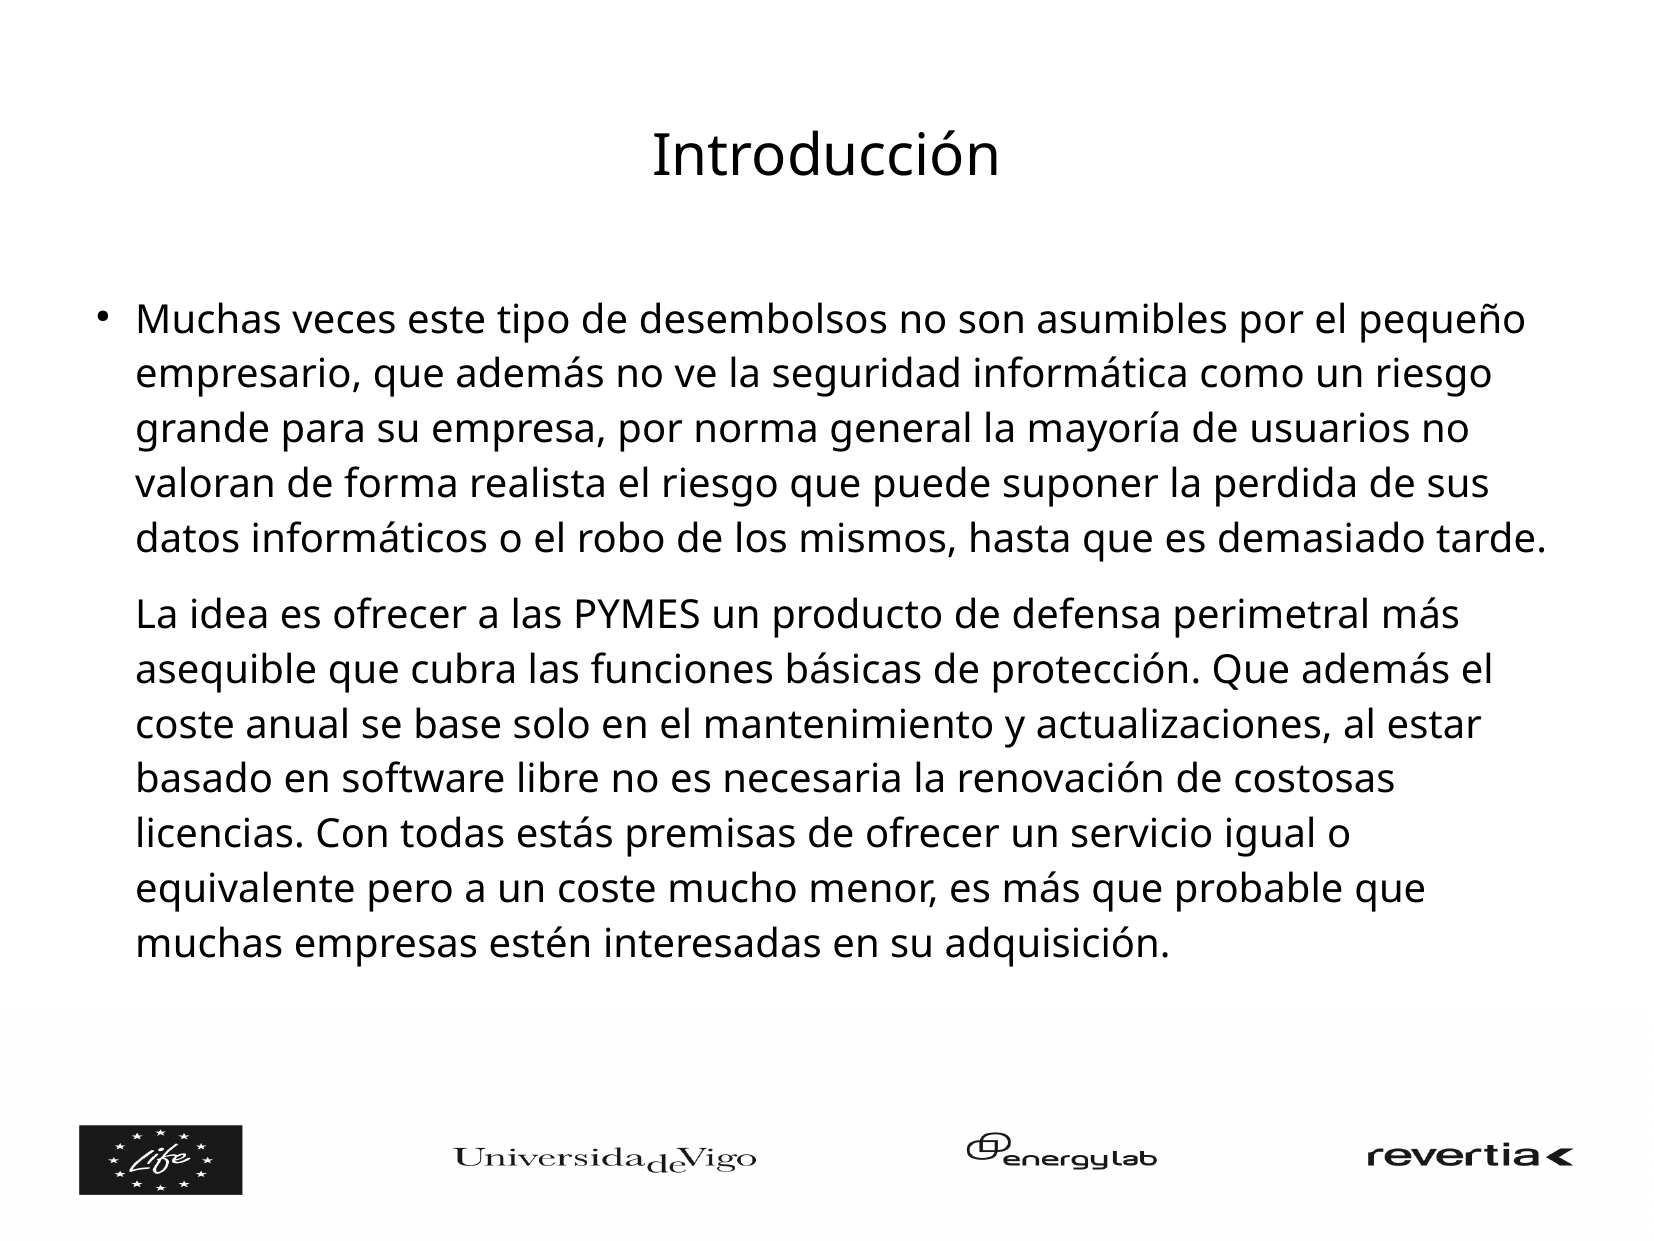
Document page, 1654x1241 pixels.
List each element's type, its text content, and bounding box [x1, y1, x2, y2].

title Introducción [82, 49, 1571, 257]
picture [0, 1009, 1654, 1241]
list Muchas veces este tipo de desembolsos no son asumibles por el pequeño empresario, que además no ve la seguridad informática como un riesgo grande para su empresa, por norma general la mayoría de usuarios no valoran de forma realista el riesgo que puede suponer la perdida de sus datos informáticos o el robo de los mismos, hasta que es demasiado tarde. La idea es ofrecer a las PYMES un producto de defensa perimetral más asequible que cubra las funciones básicas de protección. Que además el coste anual se base solo en el mantenimiento y actualizaciones, al estar basado en software libre no es necesaria la renovación de costosas licencias. Con todas estás premisas de ofrecer un servicio igual o equivalente pero a un coste mucho menor, es más que probable que muchas empresas estén interesadas en su adquisición. [82, 290, 1571, 1010]
